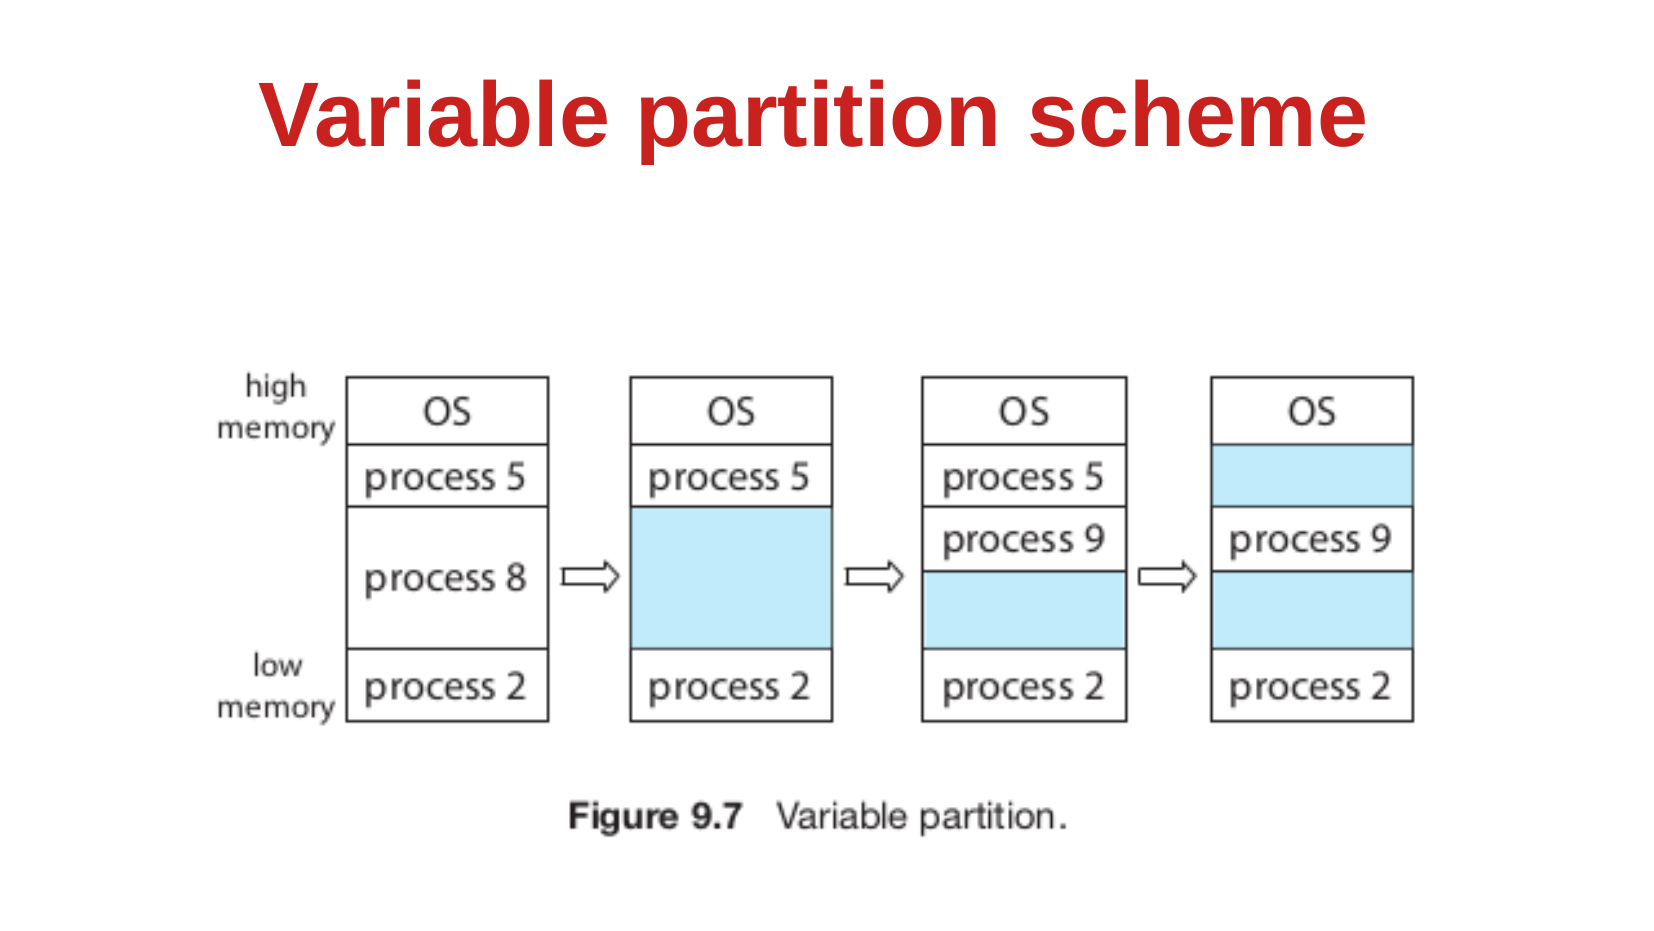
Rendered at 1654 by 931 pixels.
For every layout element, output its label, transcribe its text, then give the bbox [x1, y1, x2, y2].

picture [101, 263, 1495, 863]
title Variable partition scheme [82, 37, 1571, 193]
